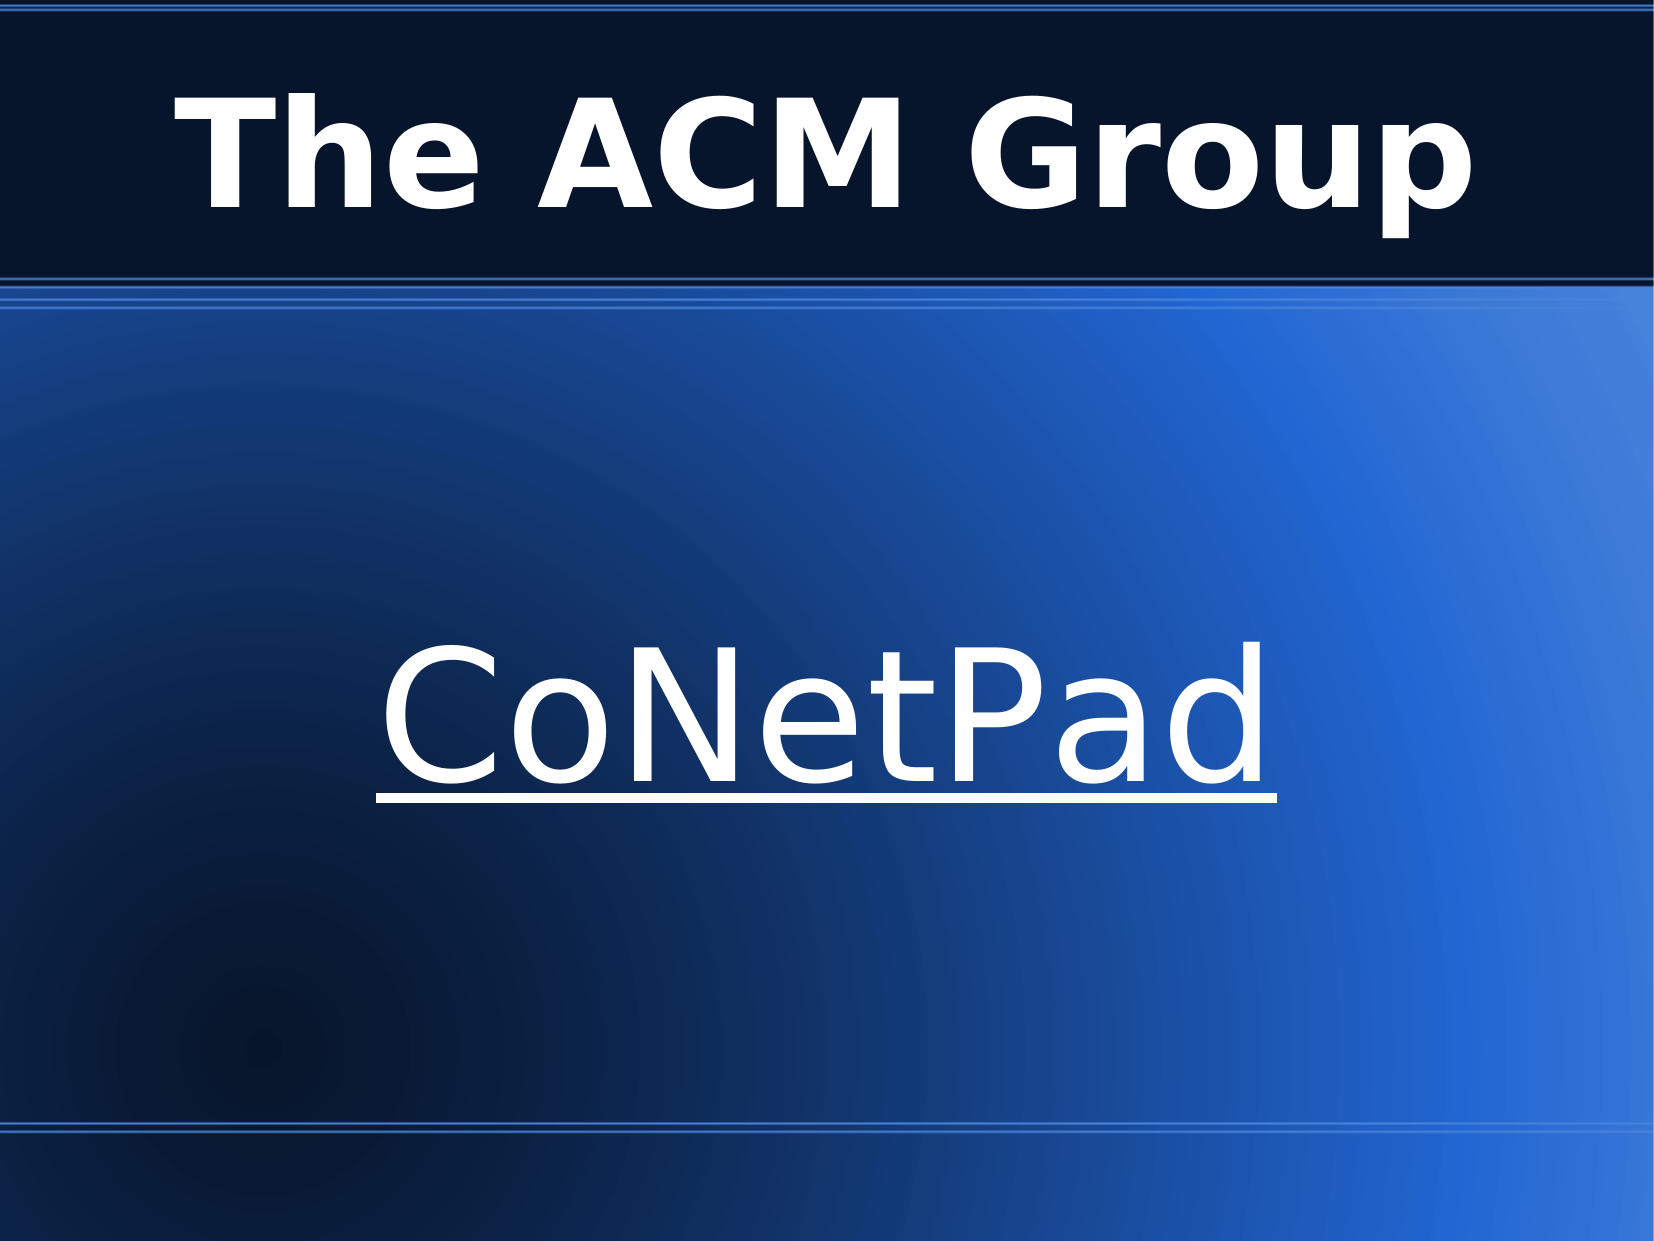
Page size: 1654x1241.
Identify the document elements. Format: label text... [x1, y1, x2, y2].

title The ACM Group [82, 49, 1571, 257]
subtitle CoNetPad [82, 355, 1571, 1075]
